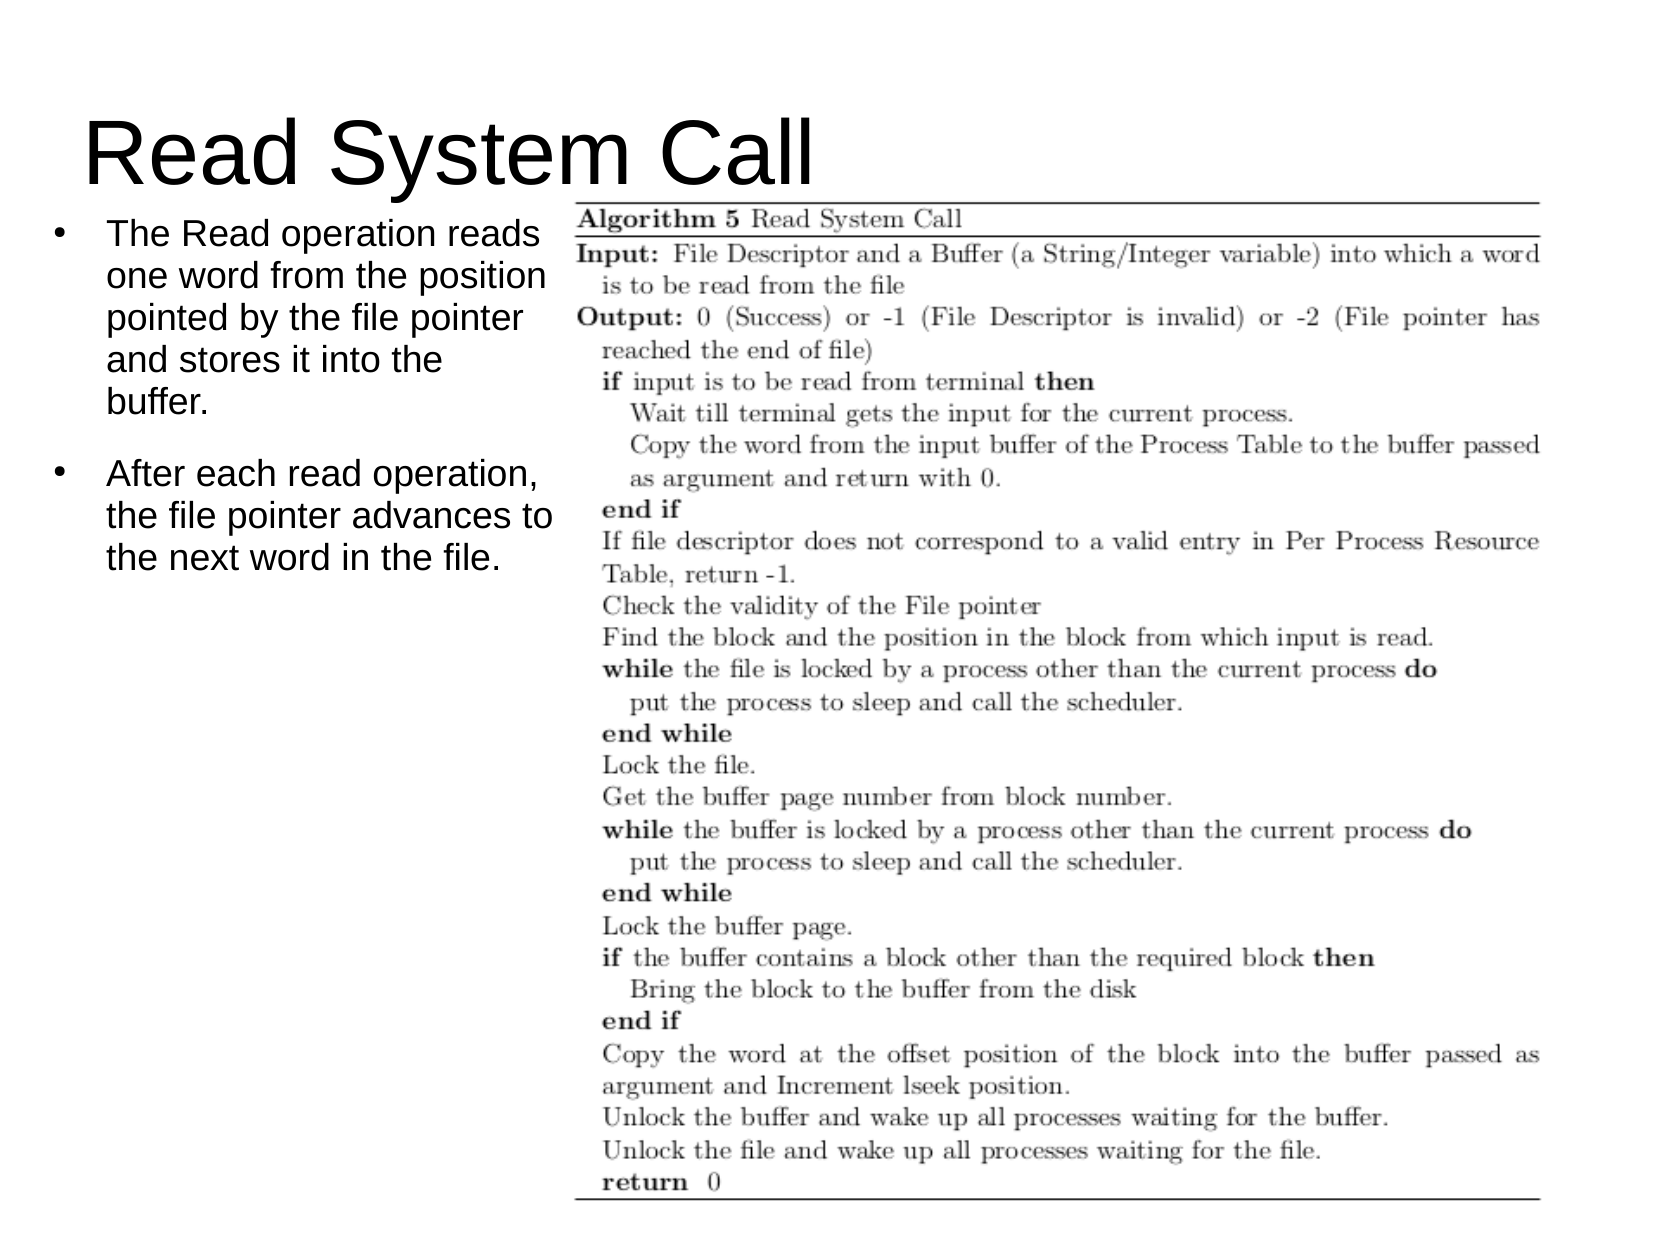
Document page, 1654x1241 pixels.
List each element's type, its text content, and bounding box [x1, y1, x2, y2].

list The Read operation reads one word from the position pointed by the file pointer and stores it into the buffer. After each read operation, the file pointer advances to the next word in the file. [35, 212, 556, 1146]
picture [566, 191, 1595, 1217]
title Read System Call [82, 49, 1571, 257]
